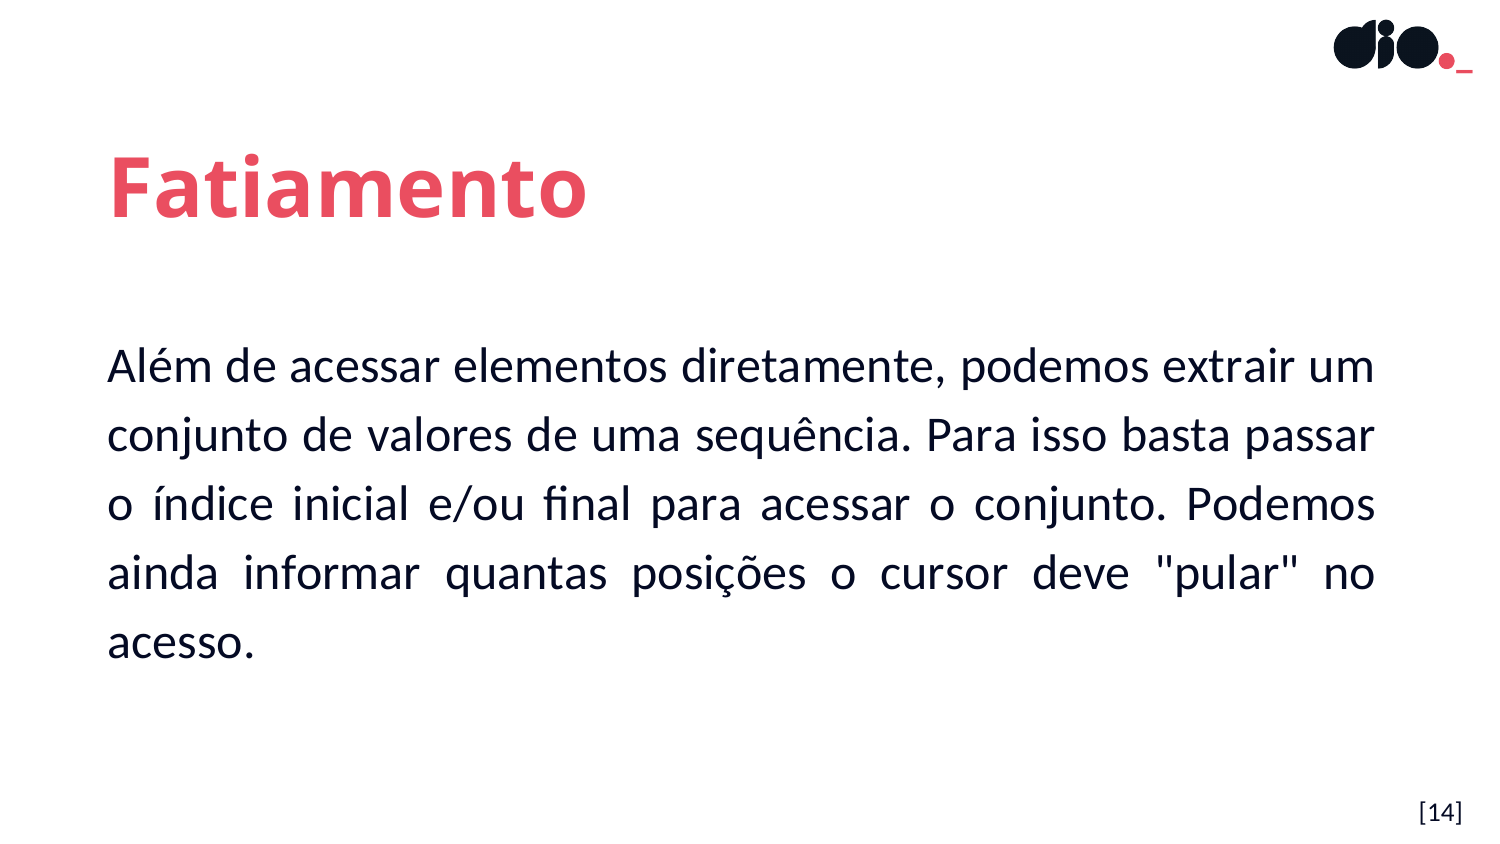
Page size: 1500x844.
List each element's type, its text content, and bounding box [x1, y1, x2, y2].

text_box Além de acessar elementos diretamente, podemos extrair um conjunto de valores de uma sequência. Para isso basta passar o índice inicial e/ou final para acessar o conjunto. Podemos ainda informar quantas posições o cursor deve "pular" no acesso. [92, 243, 1408, 749]
text_box Fatiamento [92, 104, 1408, 243]
text_box [] [1403, 779, 1494, 844]
